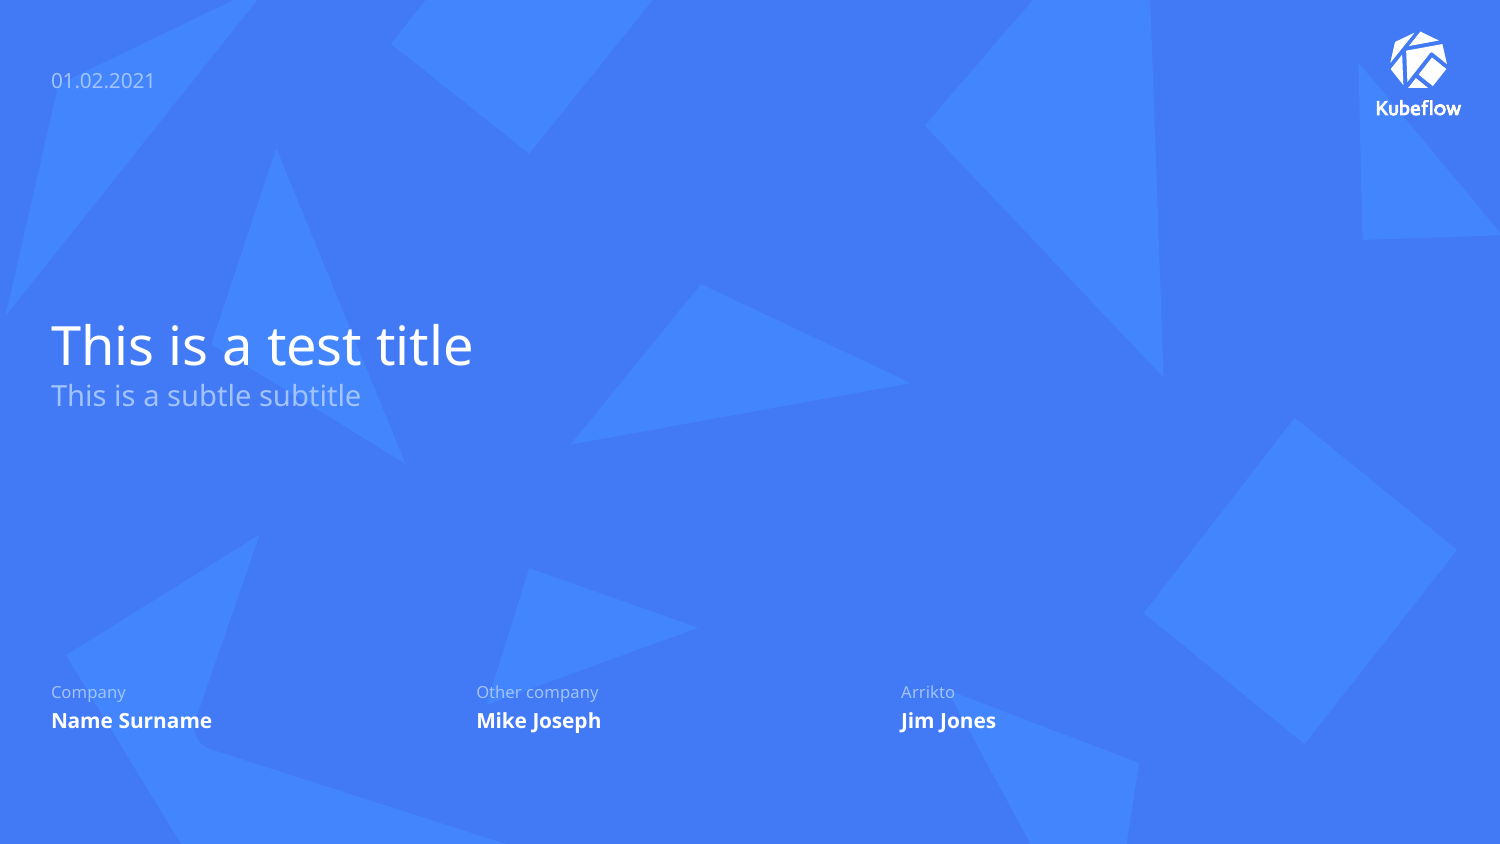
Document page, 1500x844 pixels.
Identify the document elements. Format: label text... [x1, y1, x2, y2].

subtitle 01.02.2021 [51, 67, 413, 557]
subtitle This is a subtle subtitle [51, 377, 1449, 844]
title This is a test title [413, 234, 1449, 376]
subtitle Other company [476, 682, 838, 844]
subtitle Arrikto [901, 682, 1263, 844]
subtitle Company [51, 682, 413, 844]
